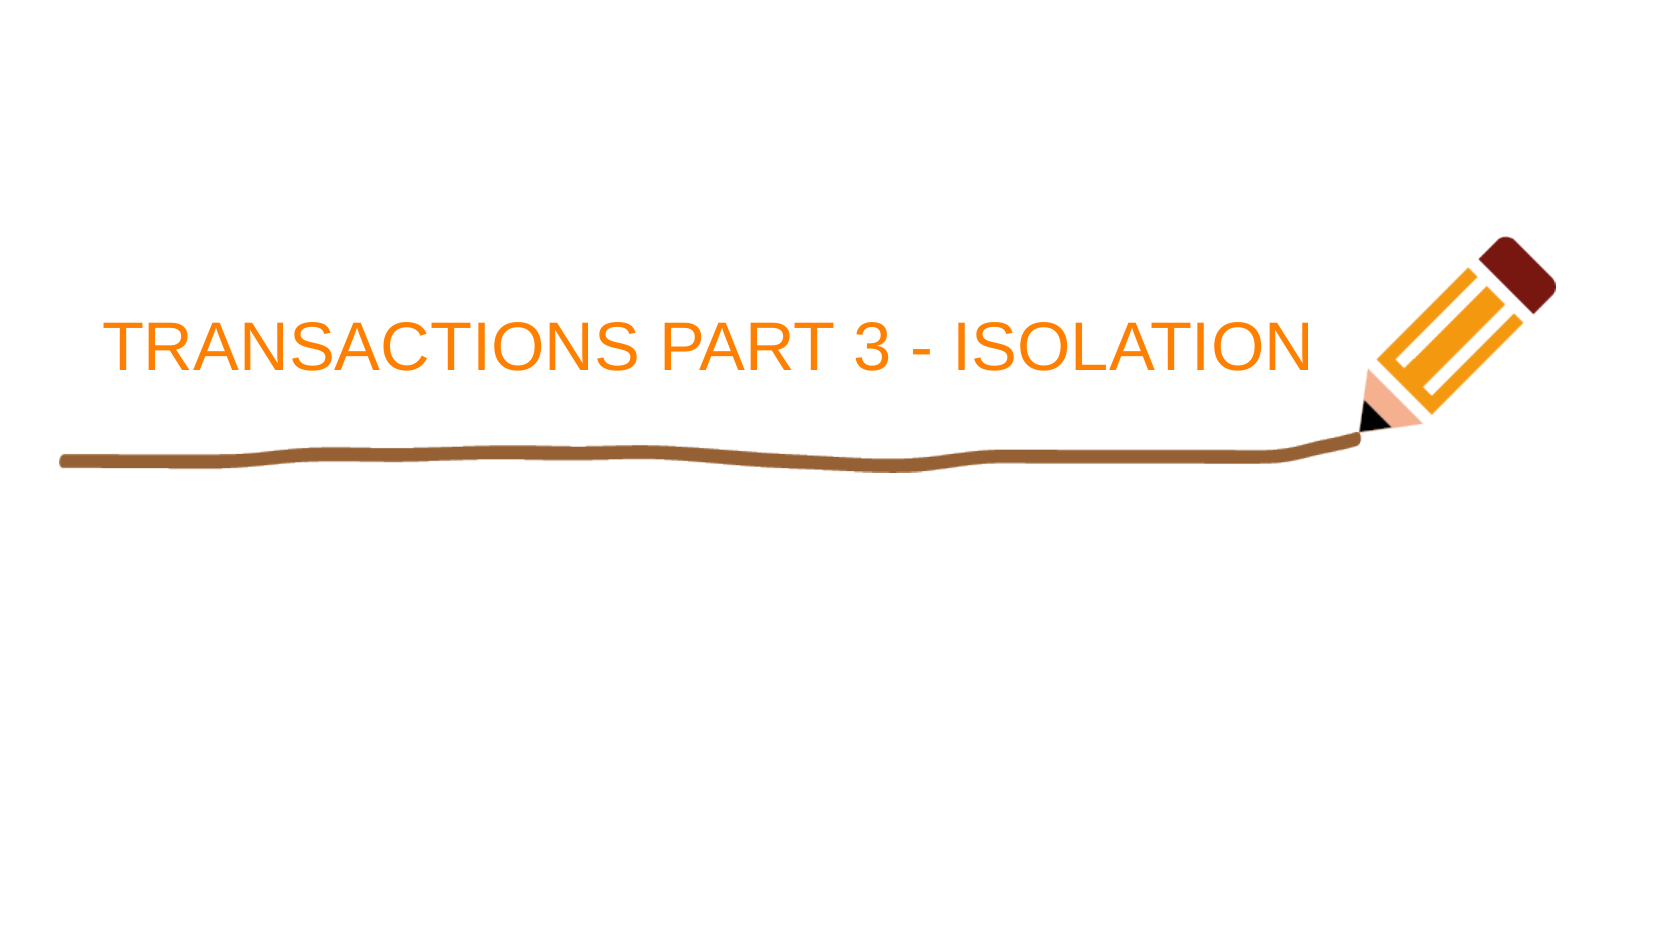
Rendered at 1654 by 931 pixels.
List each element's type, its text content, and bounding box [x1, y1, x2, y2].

picture [59, 236, 1556, 473]
title TRANSACTIONS PART 3 - ISOLATION [88, 265, 1329, 429]
